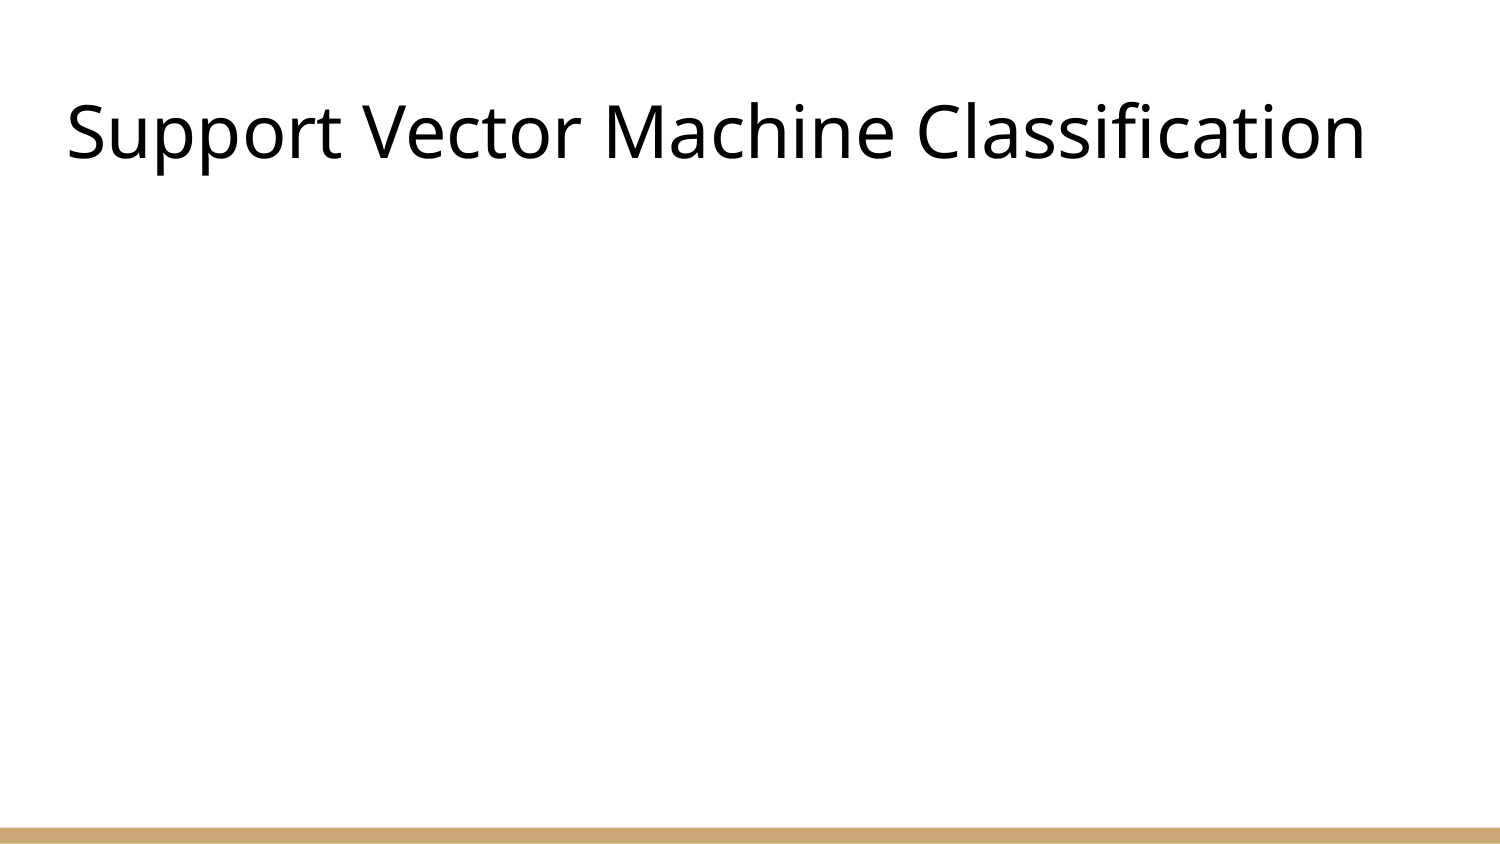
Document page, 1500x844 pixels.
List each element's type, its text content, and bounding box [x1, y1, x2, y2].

title Support Vector Machine Classification [51, 51, 1449, 189]
